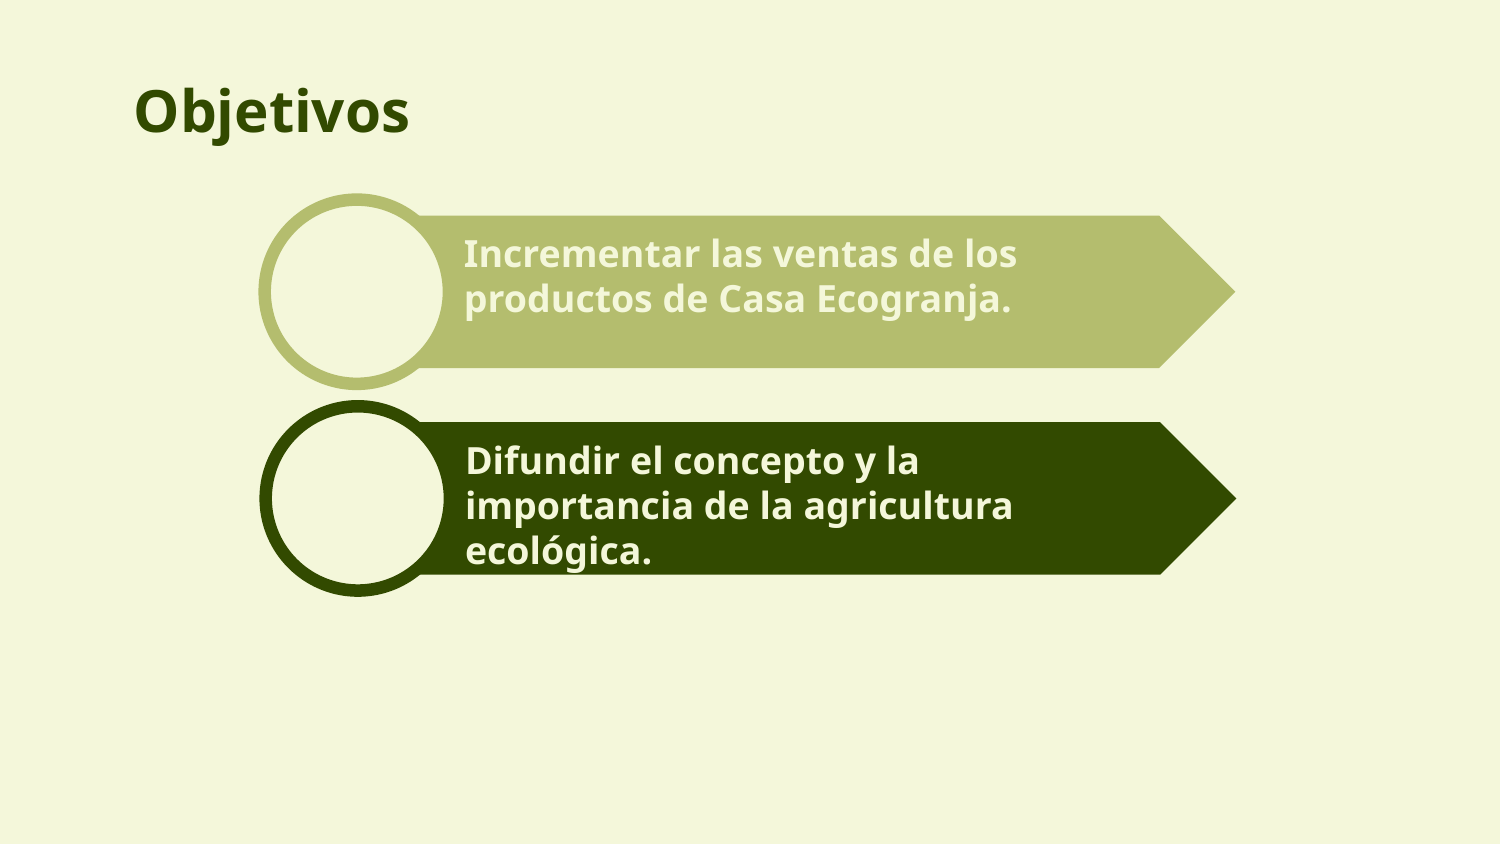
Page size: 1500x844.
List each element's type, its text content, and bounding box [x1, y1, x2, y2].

text_box Difundir el concepto y la importancia de la agricultura ecológica. [450, 422, 1160, 476]
text_box Incrementar las ventas de los productos de Casa Ecogranja. [448, 215, 1159, 270]
text_box [265, 406, 1237, 591]
title Objetivos [118, 59, 1382, 156]
text_box [264, 199, 1236, 384]
